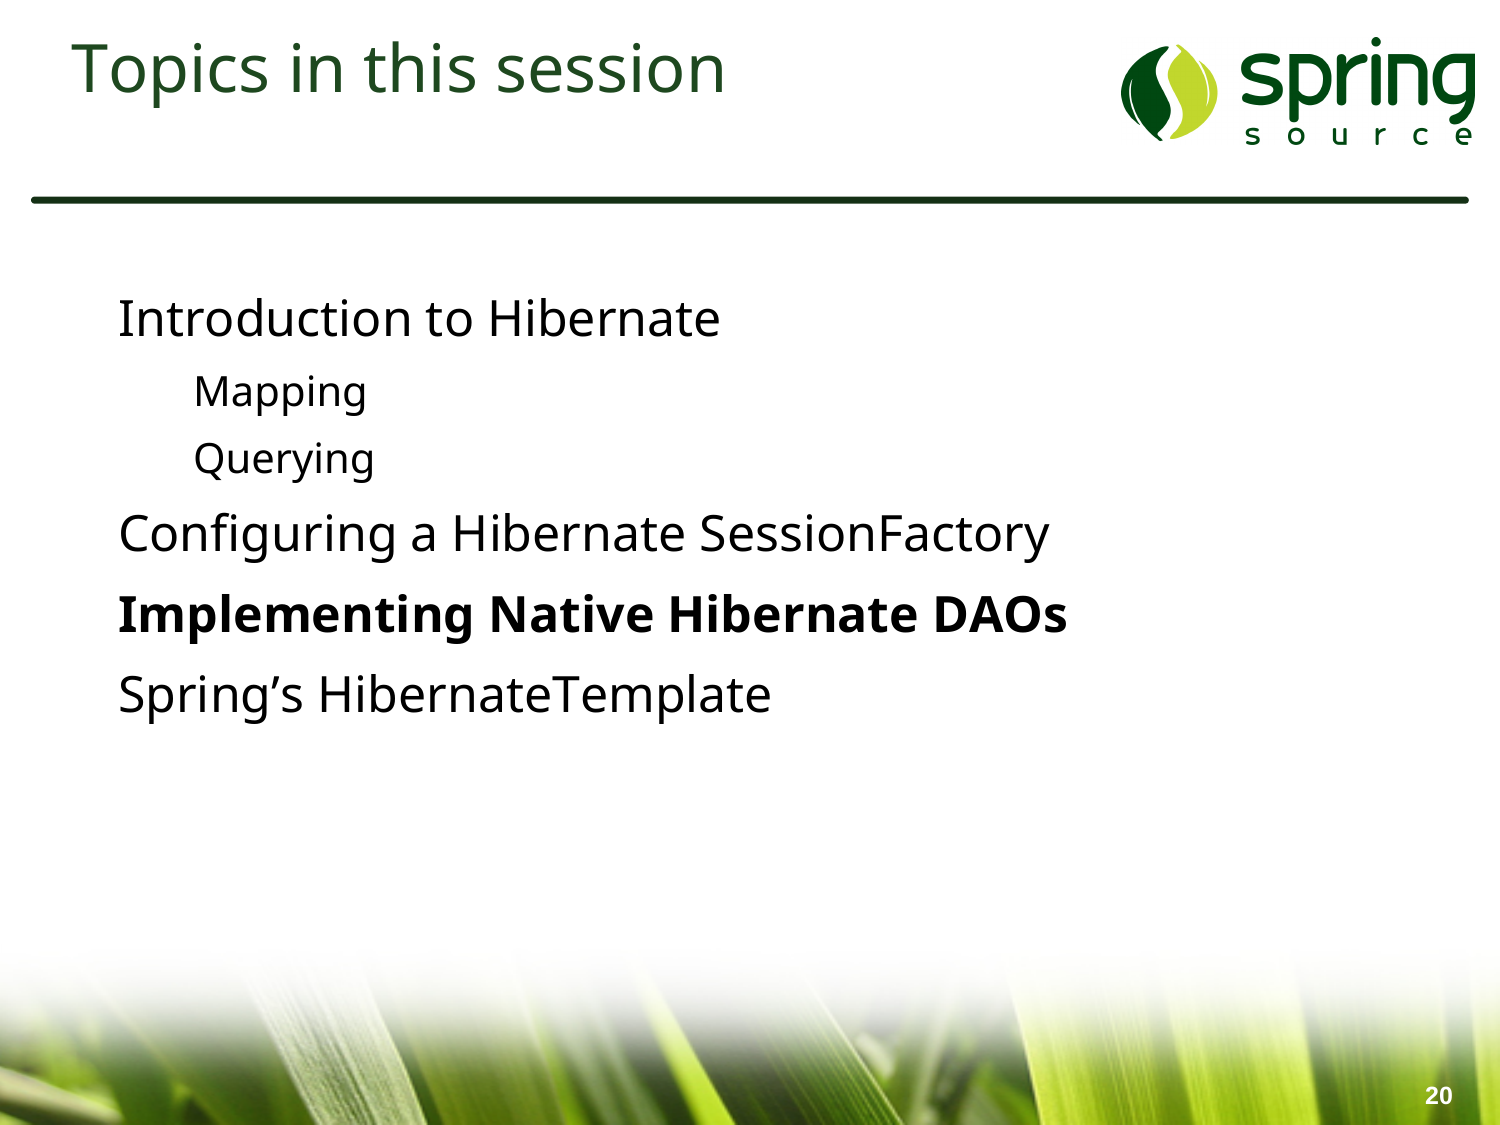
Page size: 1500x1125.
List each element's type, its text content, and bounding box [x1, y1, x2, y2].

list Introduction to Hibernate Mapping Querying Configuring a Hibernate SessionFactory Implementing Native Hibernate DAOs Spring’s HibernateTemplate [103, 275, 1394, 938]
picture [1121, 37, 1475, 145]
picture [0, 944, 1500, 1125]
title Topics in this session [56, 13, 1089, 176]
